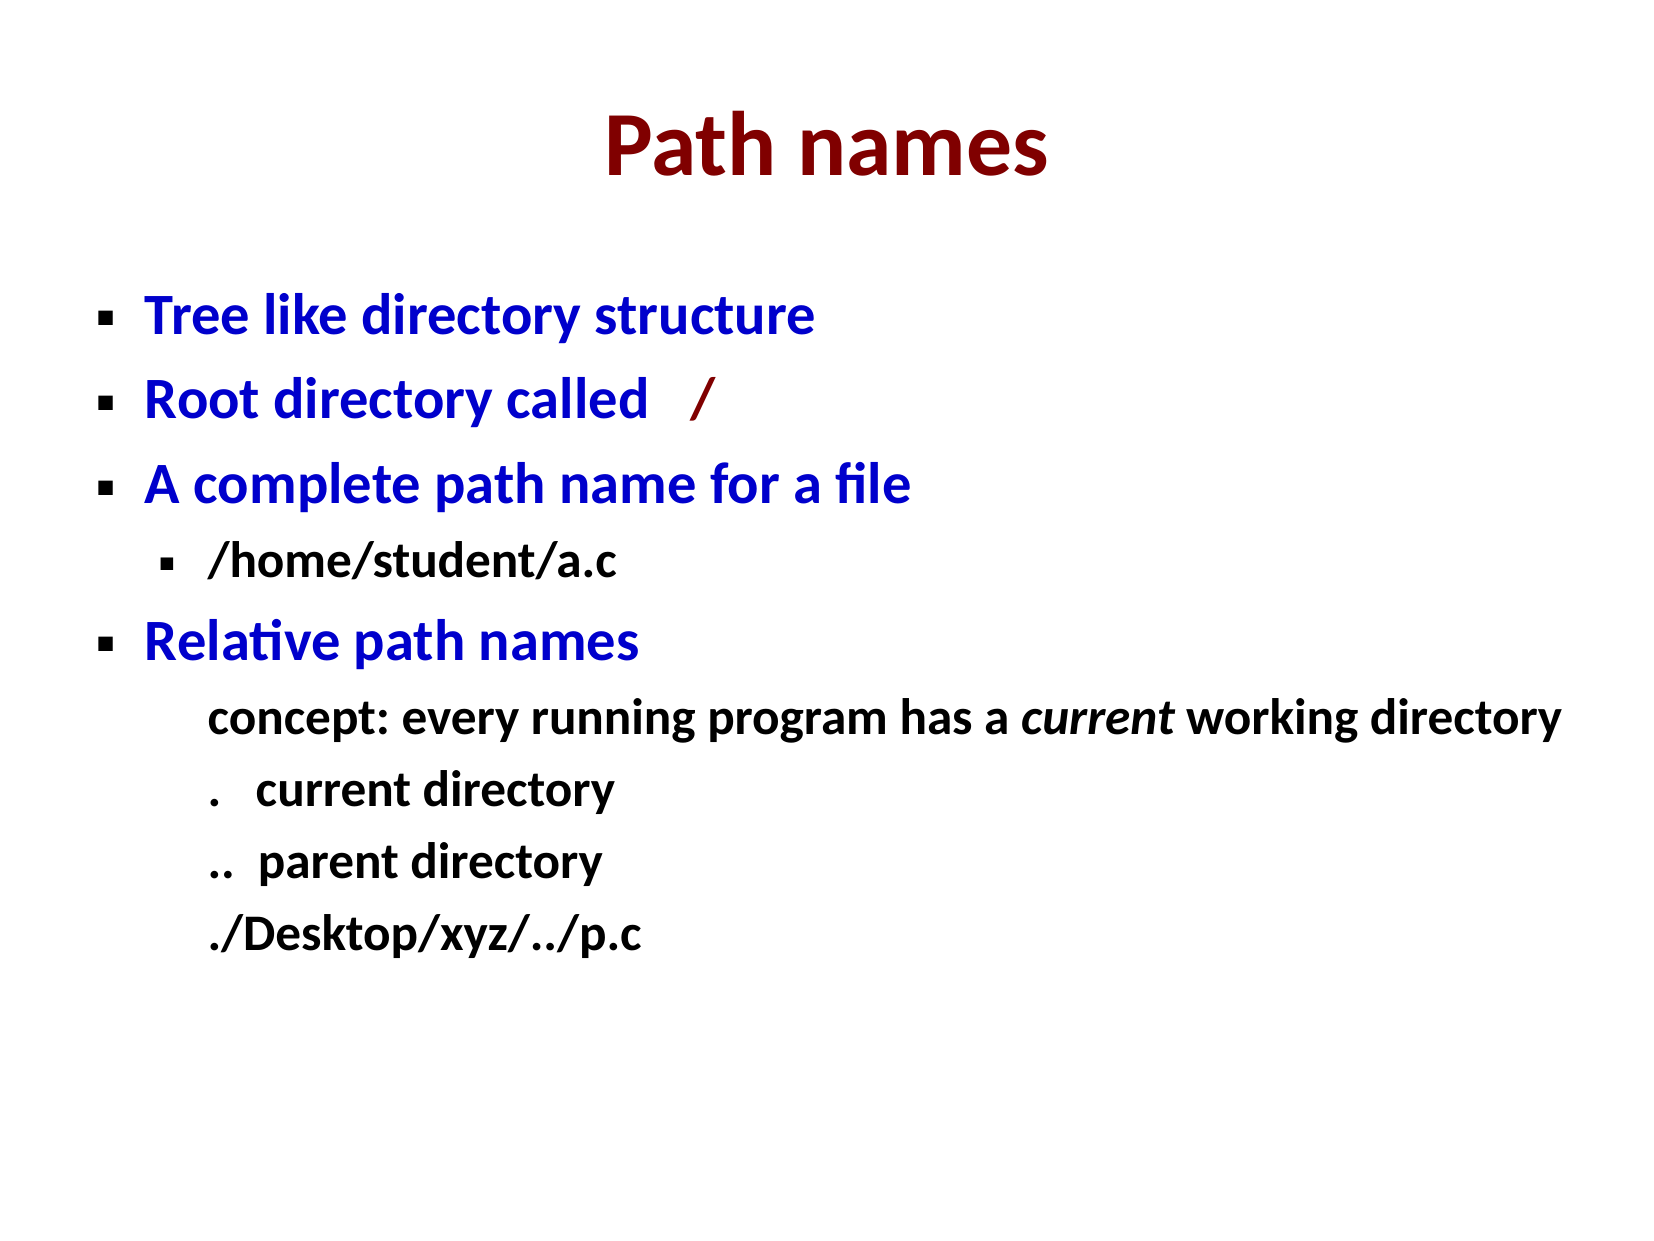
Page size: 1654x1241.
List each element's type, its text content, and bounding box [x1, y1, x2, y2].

list Tree like directory structure Root directory called / A complete path name for a file /home/student/a.c Relative path names concept: every running program has a current working directory . current directory .. parent directory ./Desktop/xyz/../p.c [82, 290, 1571, 1010]
title Path names [82, 49, 1571, 257]
